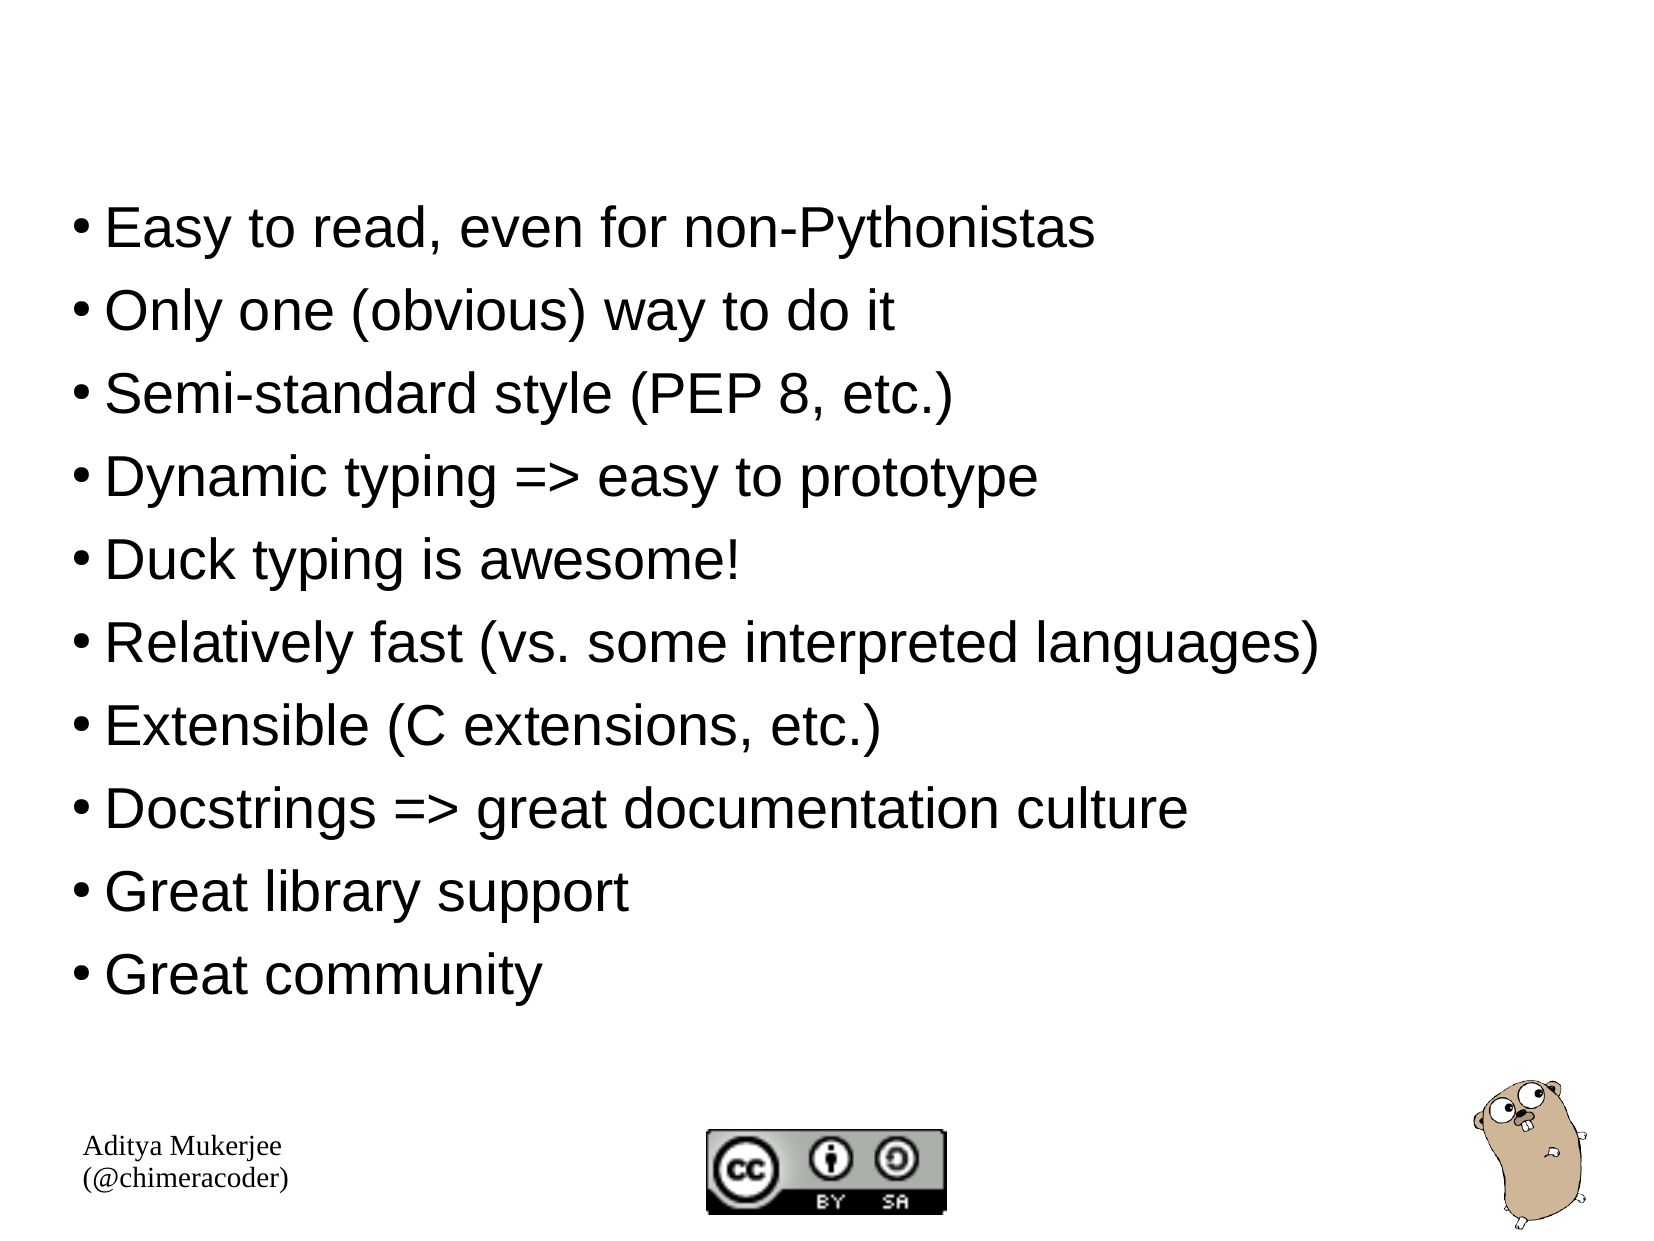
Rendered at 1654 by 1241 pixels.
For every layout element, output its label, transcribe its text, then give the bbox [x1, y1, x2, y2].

picture [1455, 1079, 1606, 1230]
picture [706, 1129, 947, 1215]
list Easy to read, even for non-Pythonistas Only one (obvious) way to do it Semi-standard style (PEP 8, etc.) Dynamic typing => easy to prototype Duck typing is awesome! Relatively fast (vs. some interpreted languages) Extensible (C extensions, etc.) Docstrings => great documentation culture Great library support Great community [60, 195, 1576, 1010]
